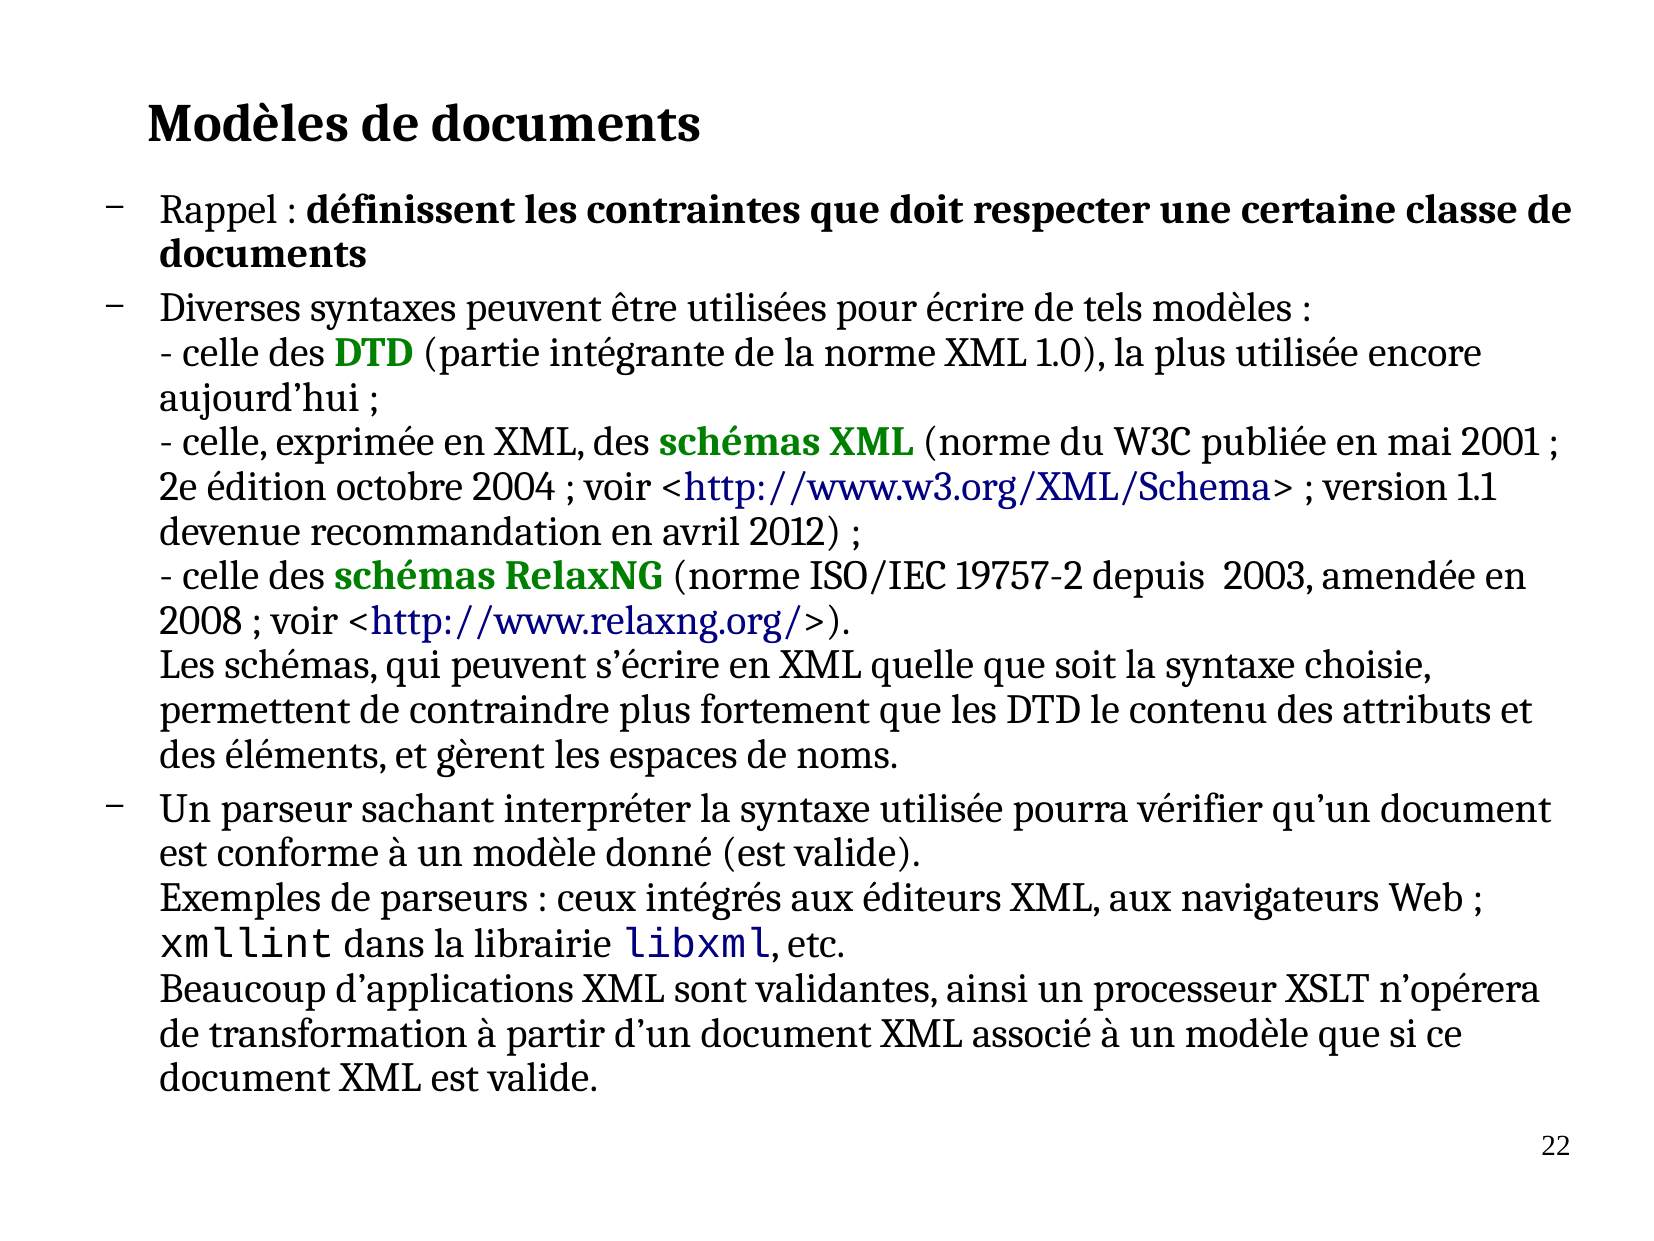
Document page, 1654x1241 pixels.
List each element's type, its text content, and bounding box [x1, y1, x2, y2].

subtitle Rappel : définissent les contraintes que doit respecter une certaine classe de documents Diverses syntaxes peuvent être utilisées pour écrire de tels modèles : - celle des DTD (partie intégrante de la norme XML 1.0), la plus utilisée encore aujourd’hui ; - celle, exprimée en XML, des schémas XML (norme du W3C publiée en mai 2001 ; 2e édition octobre 2004 ; voir <http://www.w3.org/XML/Schema> ; version 1.1 devenue recommandation en avril 2012) ; - celle des schémas RelaxNG (norme ISO/IEC 19757-2 depuis 2003, amendée en 2008 ; voir <http://www.relaxng.org/>). Les schémas, qui peuvent s’écrire en XML quelle que soit la syntaxe choisie, permettent de contraindre plus fortement que les DTD le contenu des attributs et des éléments, et gèrent les espaces de noms. Un parseur sachant interpréter la syntaxe utilisée pourra vérifier qu’un document est conforme à un modèle donné (est valide). Exemples de parseurs : ceux intégrés aux éditeurs XML, aux navigateurs Web ; xmllint dans la librairie libxml, etc. Beaucoup d’applications XML sont validantes, ainsi un processeur XSLT n’opérera de transformation à partir d’un document XML associé à un modèle que si ce document XML est valide. [88, 178, 1577, 1158]
title Modèles de documents [0, 0, 1571, 250]
